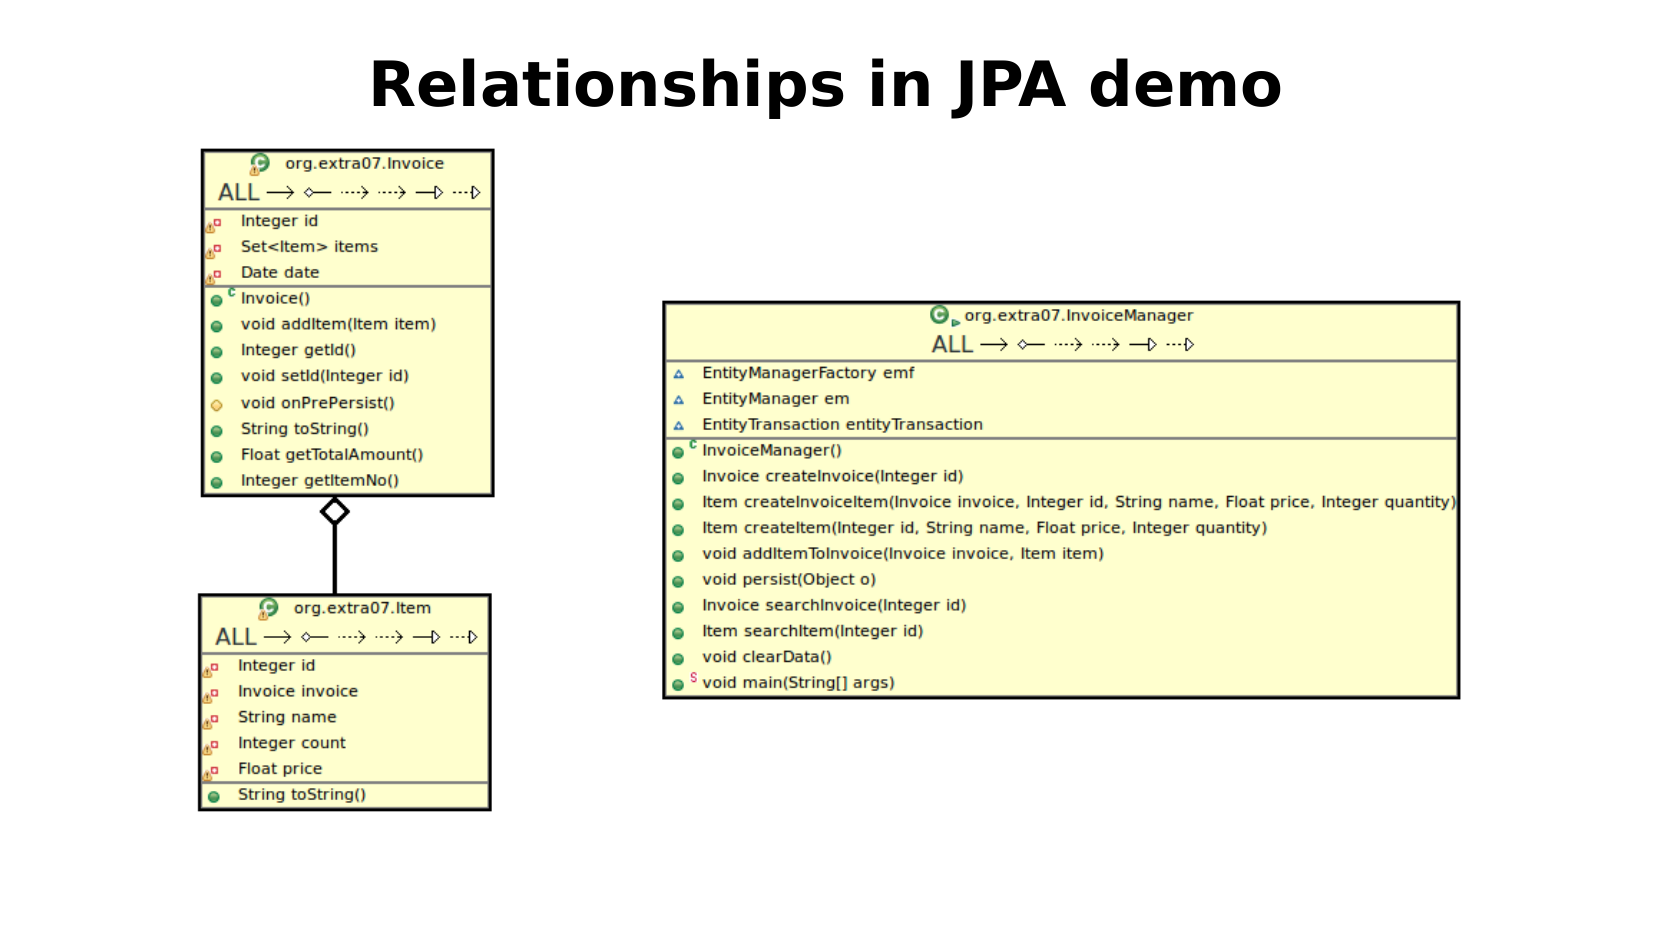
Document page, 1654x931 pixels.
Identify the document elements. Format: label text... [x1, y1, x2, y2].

picture [181, 136, 1485, 833]
title Relationships in JPA demo [82, 36, 1571, 147]
